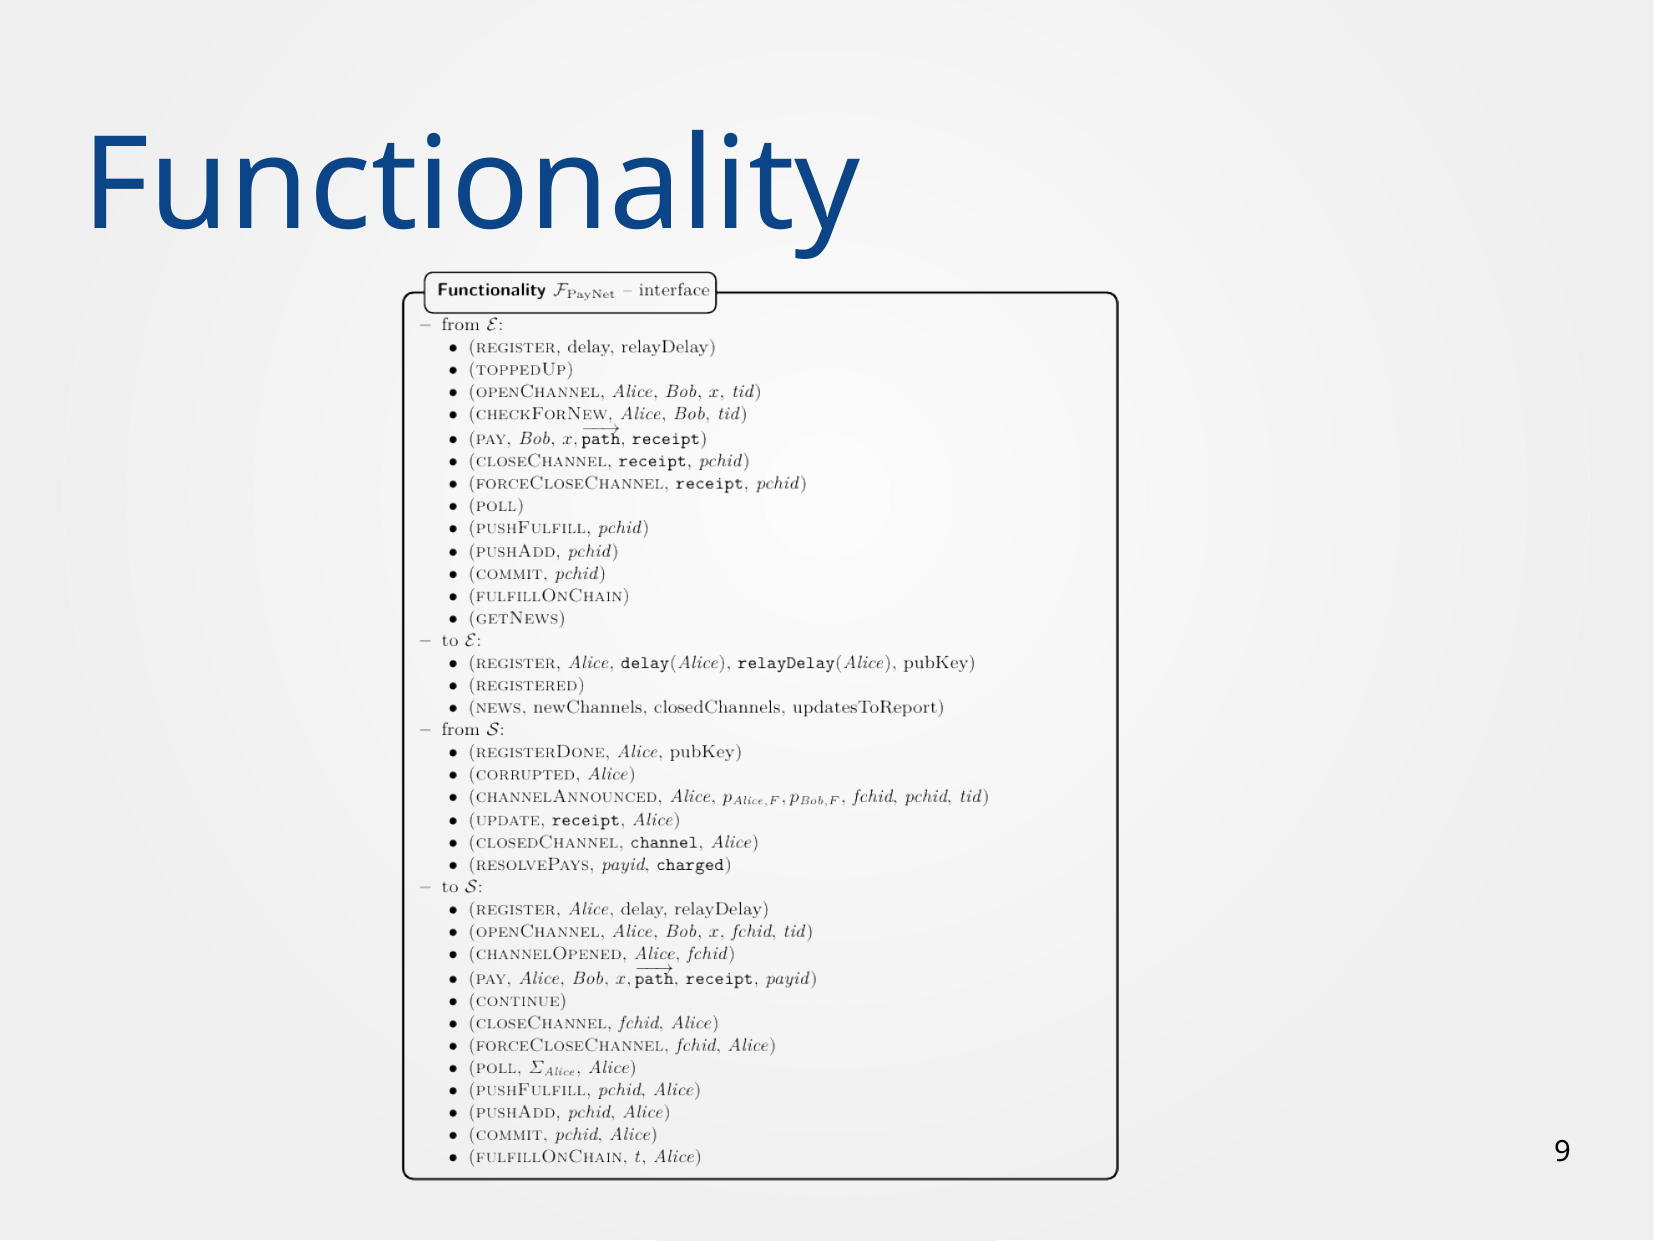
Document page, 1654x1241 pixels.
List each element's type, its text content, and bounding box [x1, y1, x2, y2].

picture [401, 271, 1119, 1181]
title Functionality [82, 9, 1572, 267]
